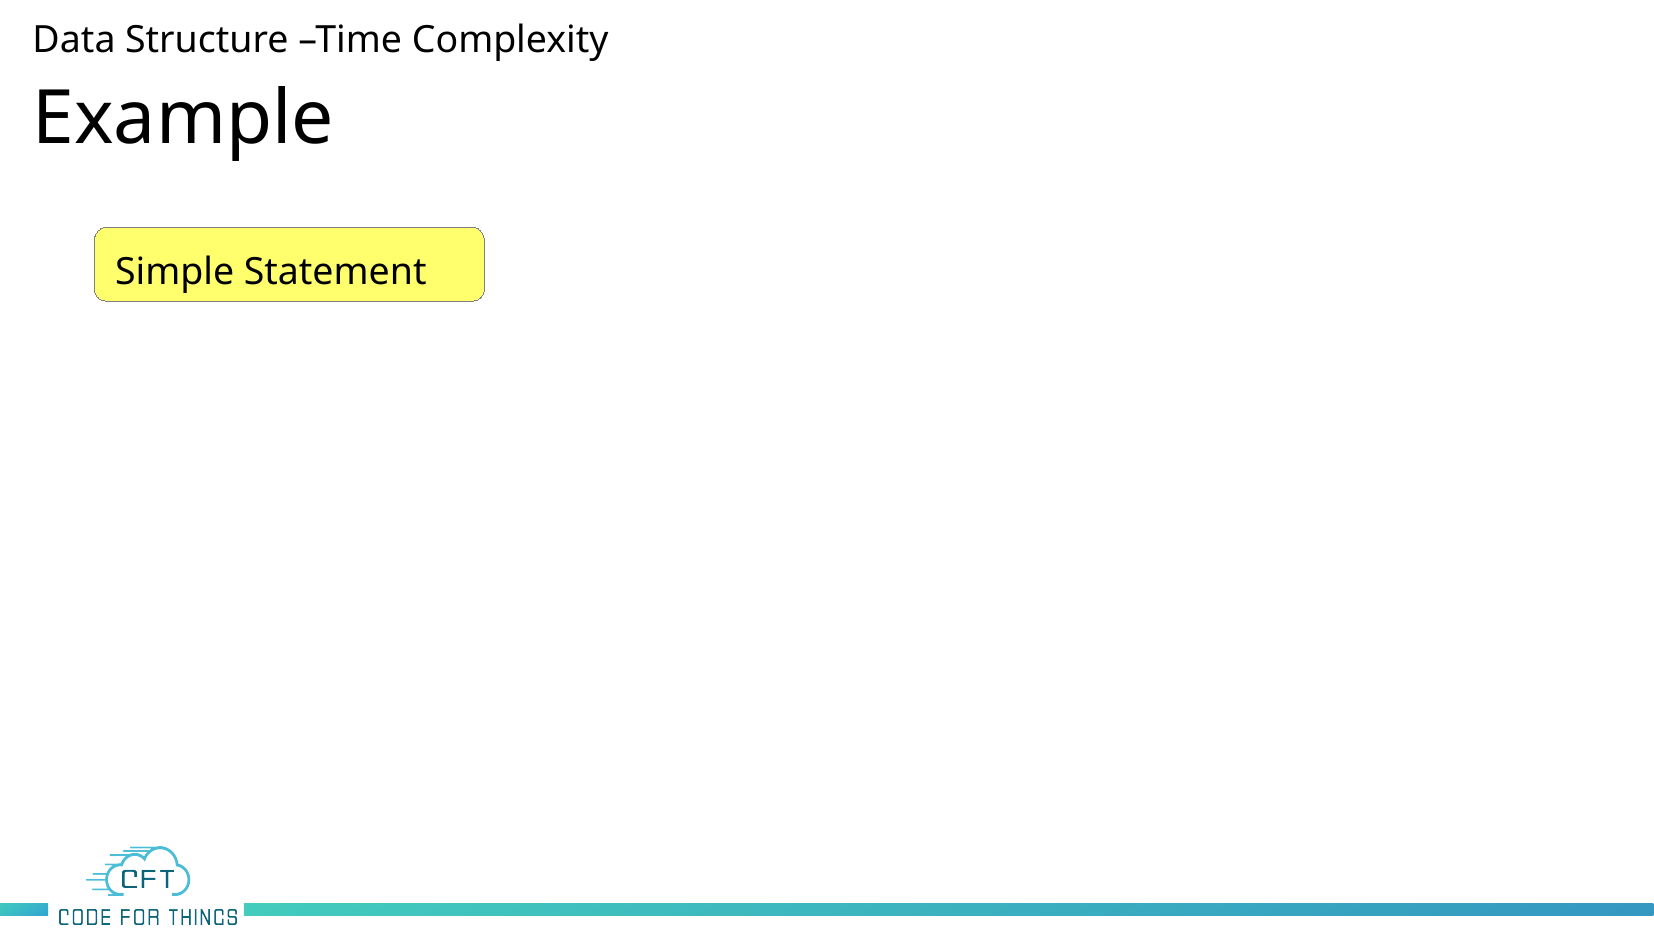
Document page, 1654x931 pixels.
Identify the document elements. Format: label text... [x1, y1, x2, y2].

text_box [94, 227, 485, 302]
picture [59, 846, 237, 925]
text_box Simple Statement [100, 236, 479, 296]
title Data Structure –Time Complexity Example [32, 12, 1184, 166]
